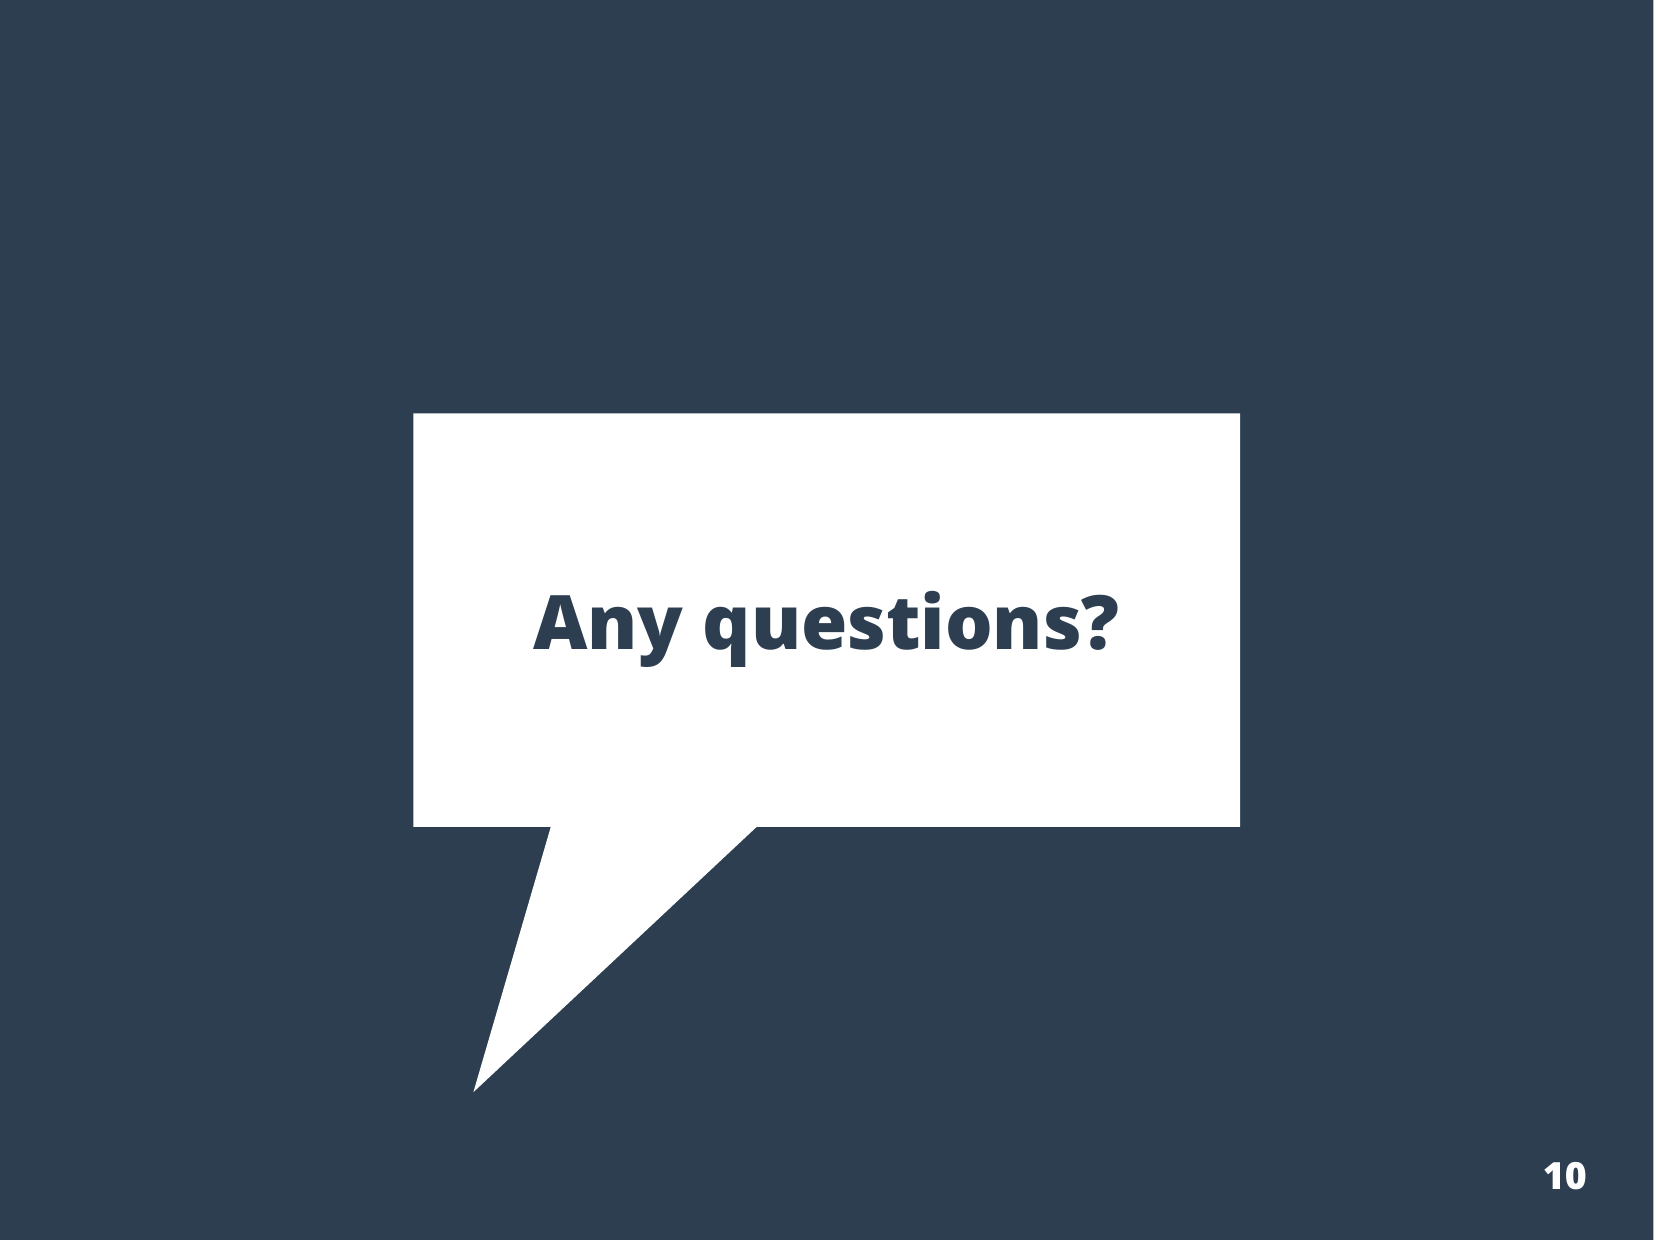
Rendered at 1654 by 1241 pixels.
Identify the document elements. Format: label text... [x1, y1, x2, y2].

title Any questions? [442, 442, 1211, 798]
